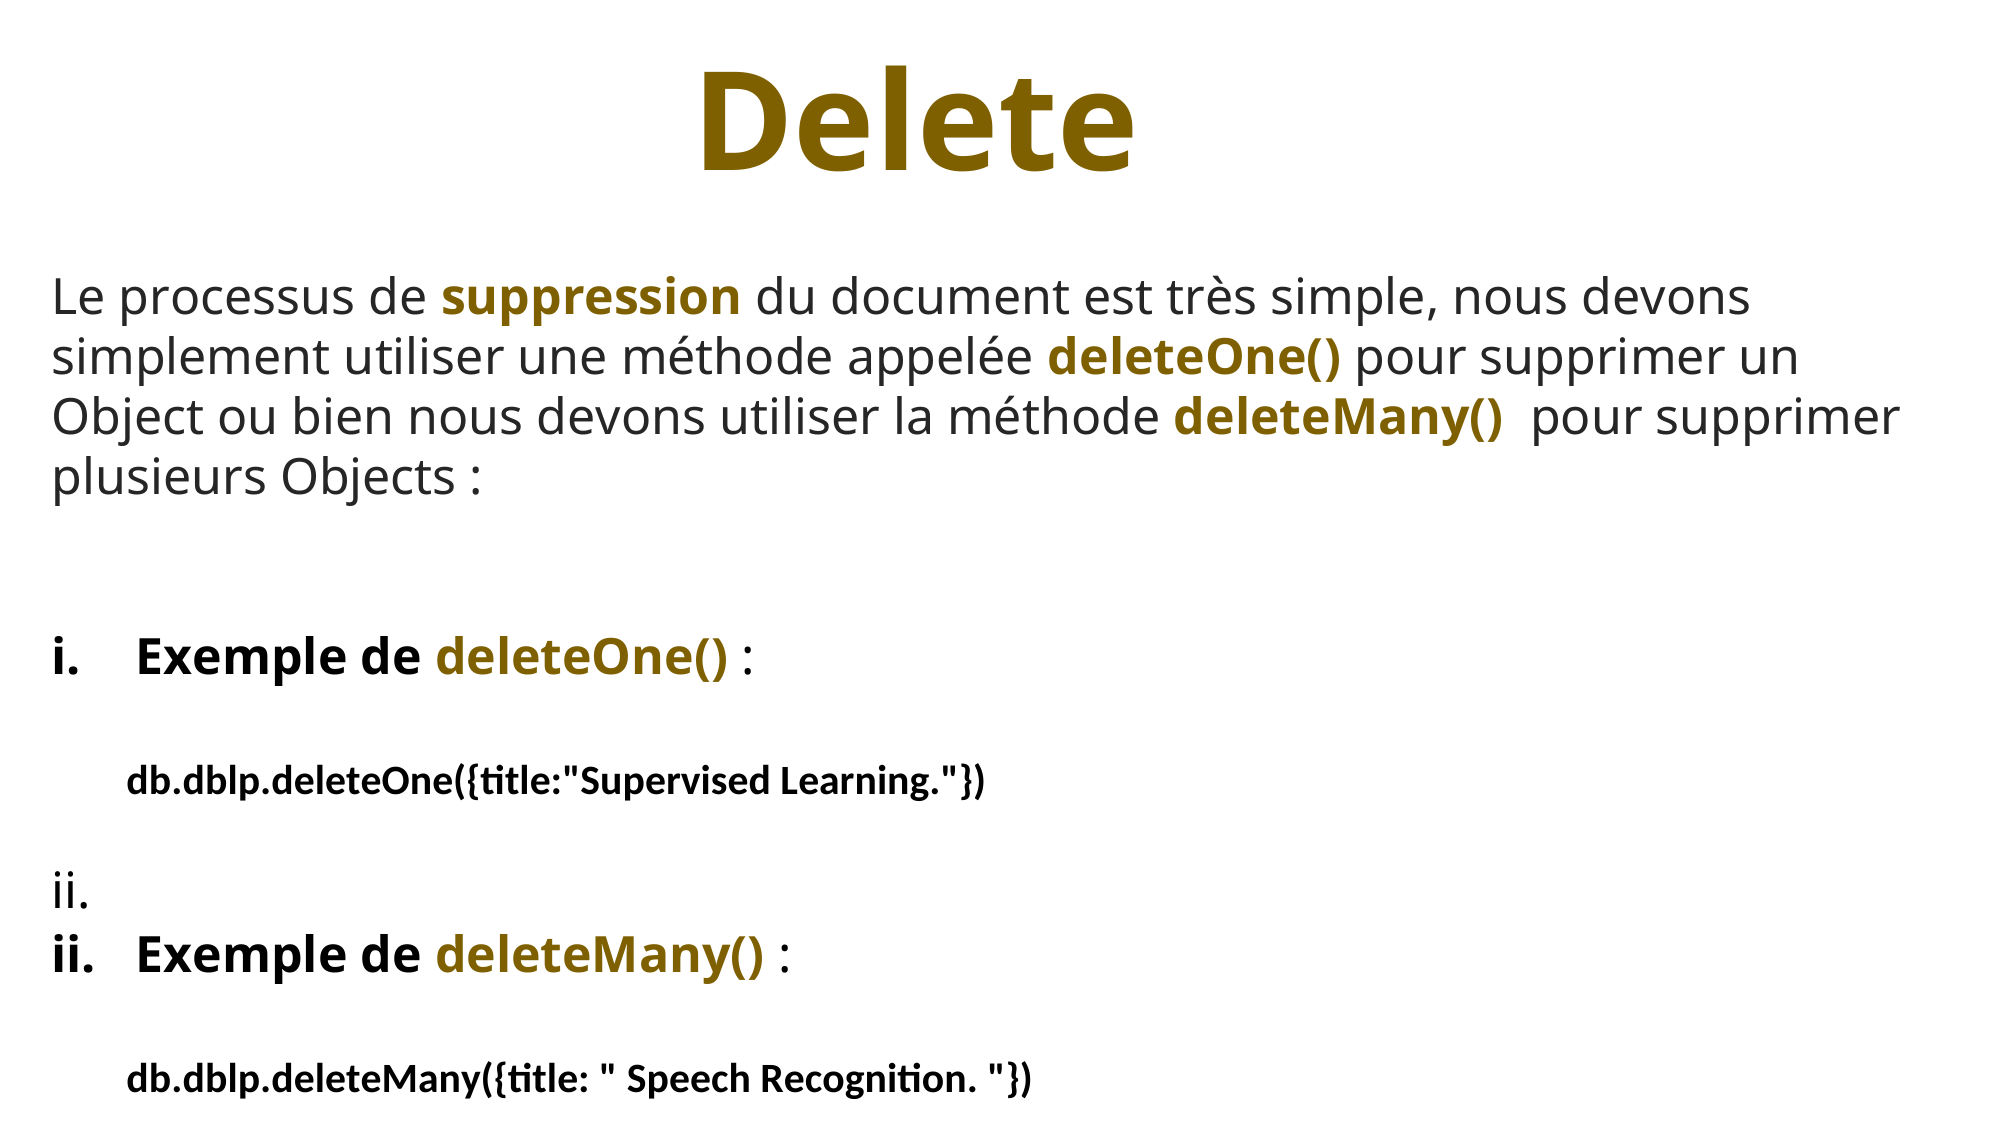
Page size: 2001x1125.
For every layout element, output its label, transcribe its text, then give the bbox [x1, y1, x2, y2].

text_box Delete [677, 24, 1389, 207]
text_box Le processus de suppression du document est très simple, nous devons simplement utiliser une méthode appelée deleteOne() pour supprimer un Object ou bien nous devons utiliser la méthode deleteMany() pour supprimer plusieurs Objects : Exemple de deleteOne() : db.dblp.deleteOne({title:"Supervised Learning."}) Exemple de deleteMany() : db.dblp.deleteMany({title: " Speech Recognition. "}) [36, 257, 1974, 1125]
